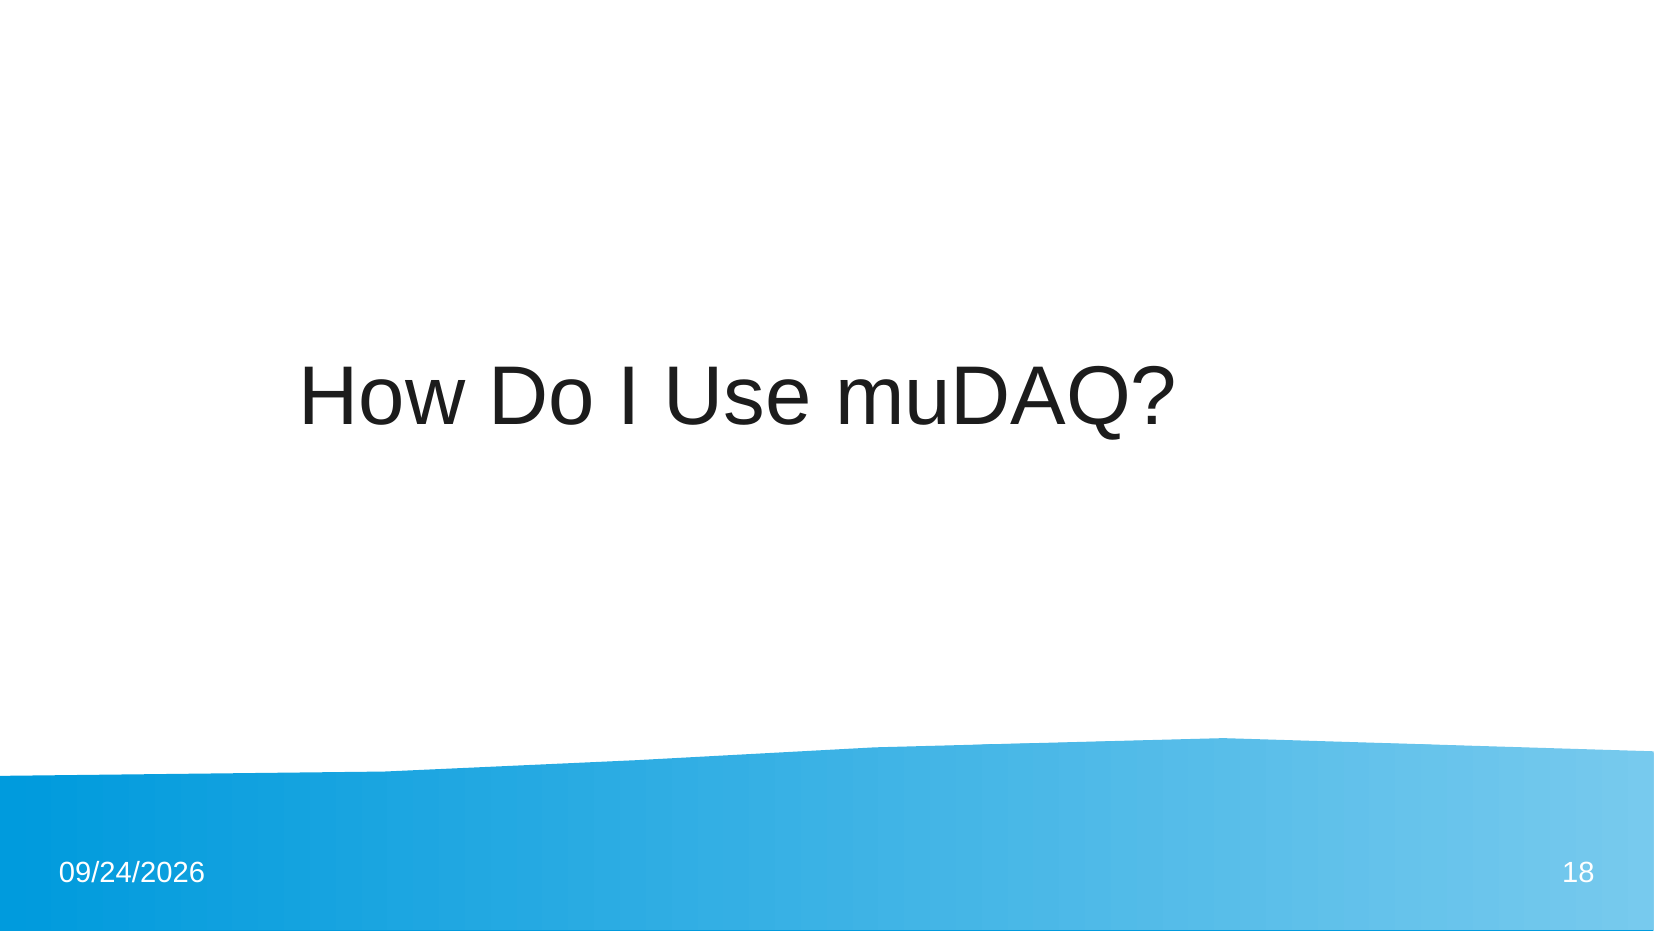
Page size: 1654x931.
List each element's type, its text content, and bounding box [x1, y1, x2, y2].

title How Do I Use muDAQ? [0, 265, 1477, 526]
